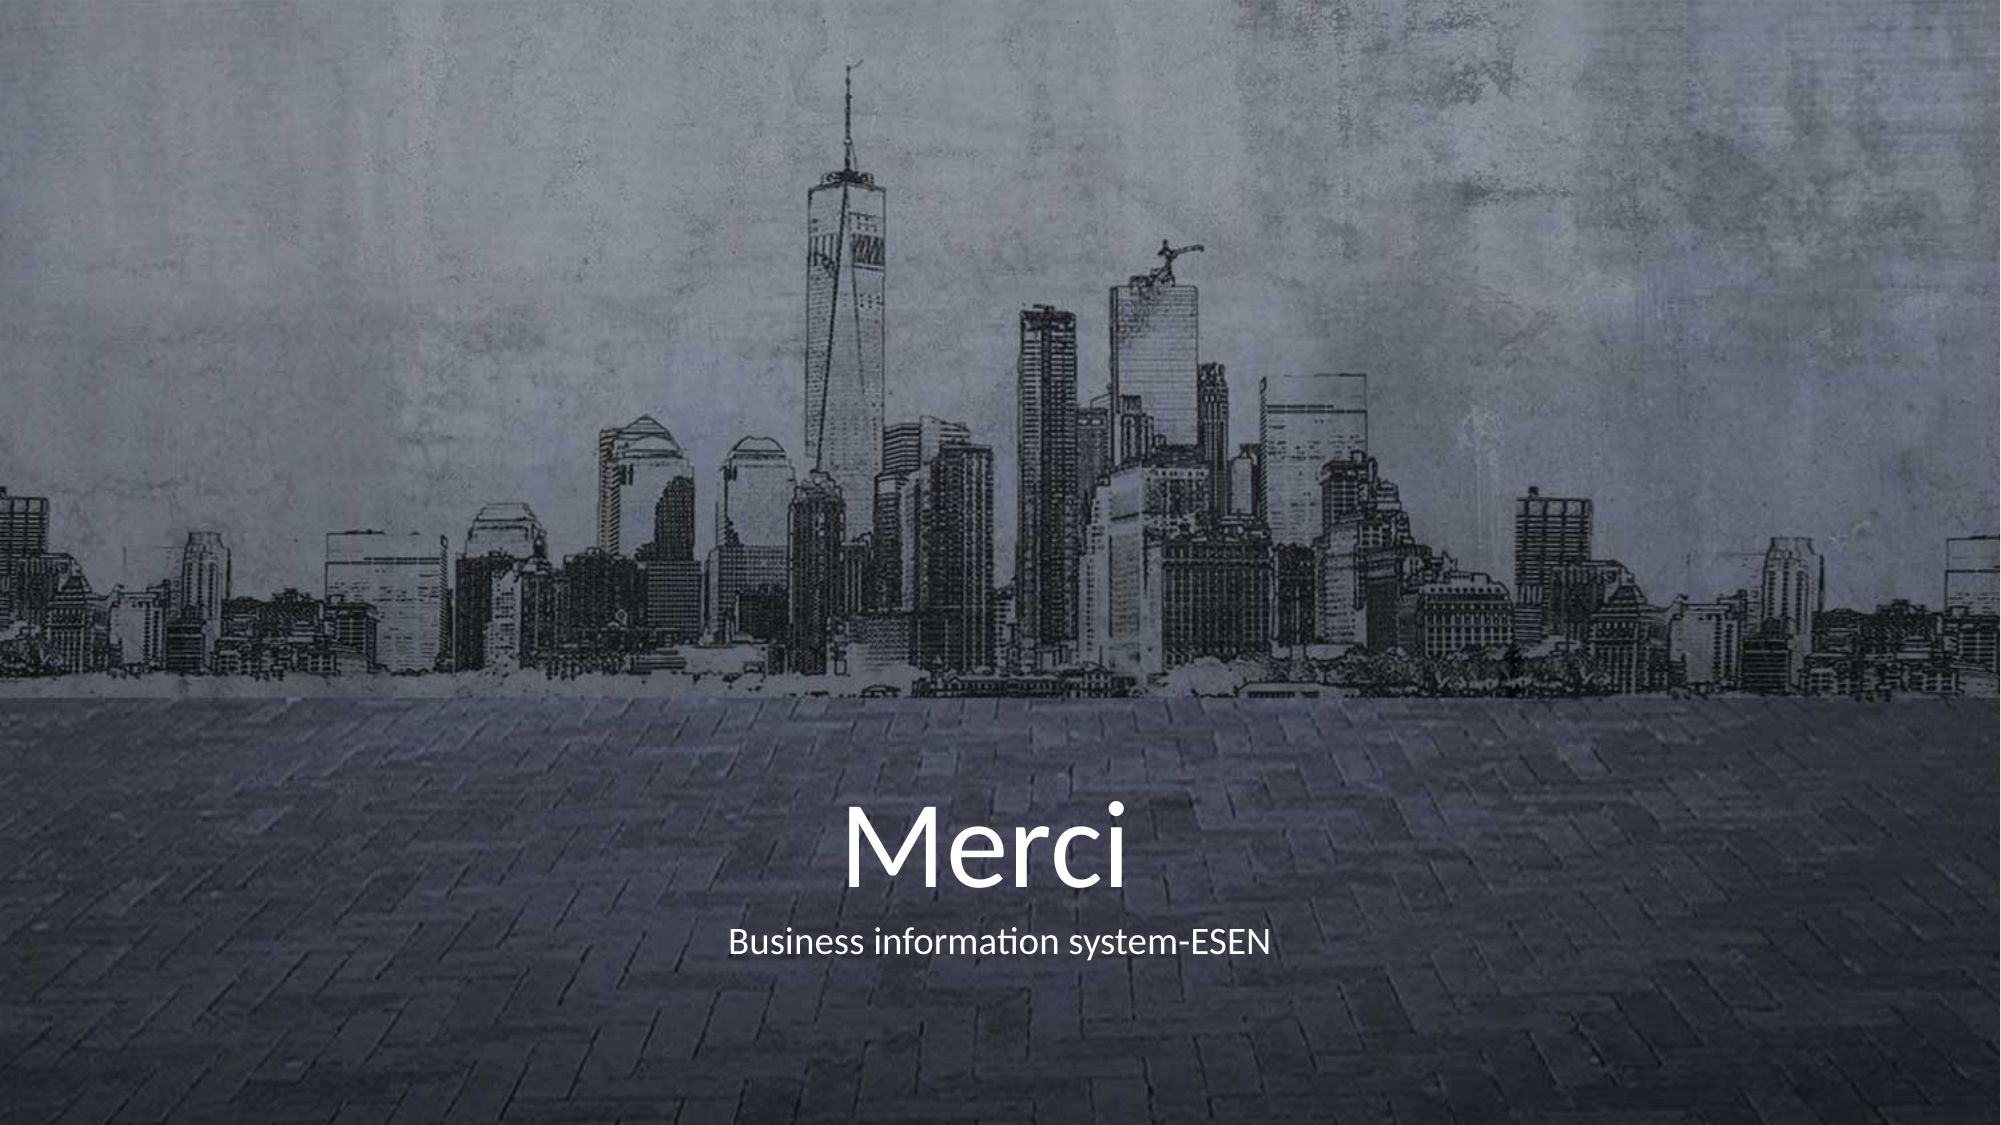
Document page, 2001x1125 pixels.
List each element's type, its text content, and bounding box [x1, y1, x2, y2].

picture [0, 0, 2001, 1125]
text_box Business information system-ESEN [0, 908, 2000, 971]
text_box Merci [0, 754, 2000, 908]
